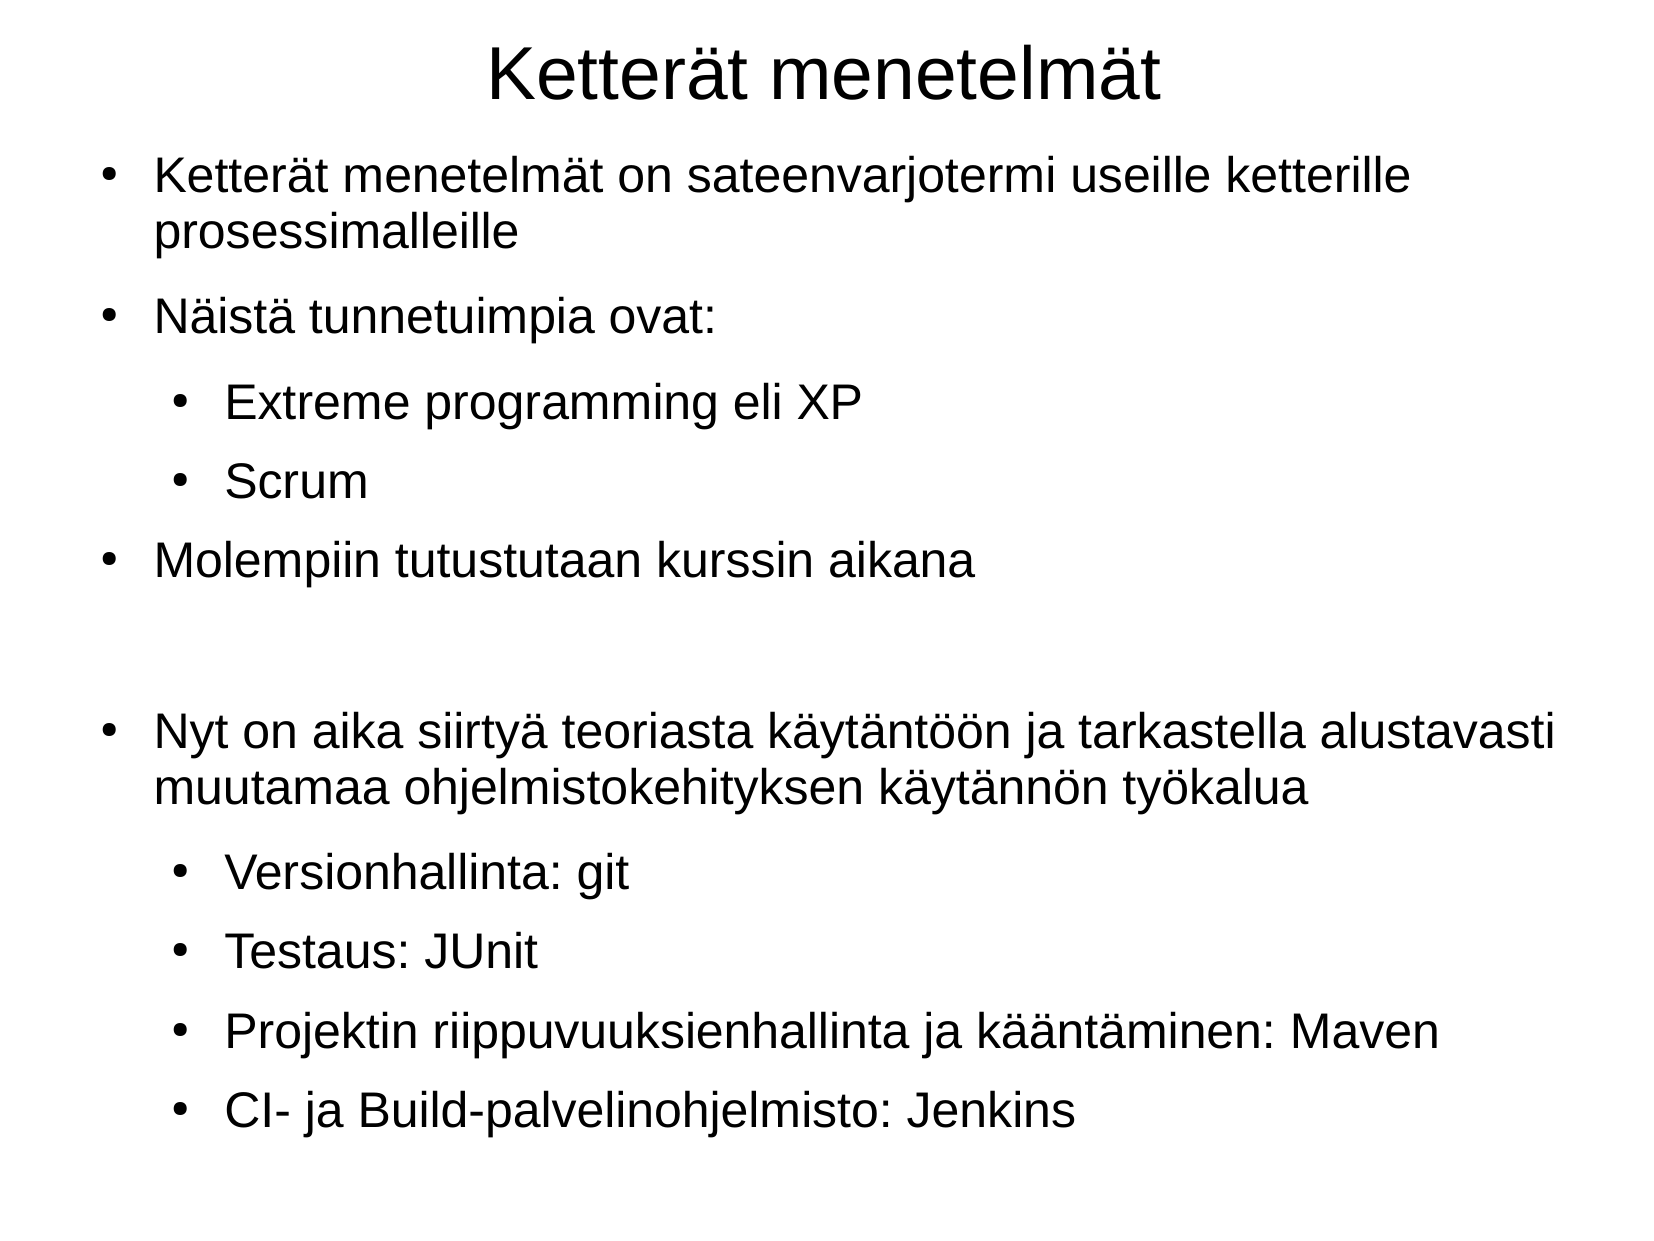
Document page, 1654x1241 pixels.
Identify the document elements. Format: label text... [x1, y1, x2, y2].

list Ketterät menetelmät on sateenvarjotermi useille ketterille prosessimalleille Näistä tunnetuimpia ovat: Extreme programming eli XP Scrum Molempiin tutustutaan kurssin aikana Nyt on aika siirtyä teoriasta käytäntöön ja tarkastella alustavasti muutamaa ohjelmistokehityksen käytännön työkalua Versionhallinta: git Testaus: JUnit Projektin riippuvuuksienhallinta ja kääntäminen: Maven CI- ja Build-palvelinohjelmisto: Jenkins [82, 147, 1571, 1182]
title Ketterät menetelmät [82, 29, 1565, 119]
